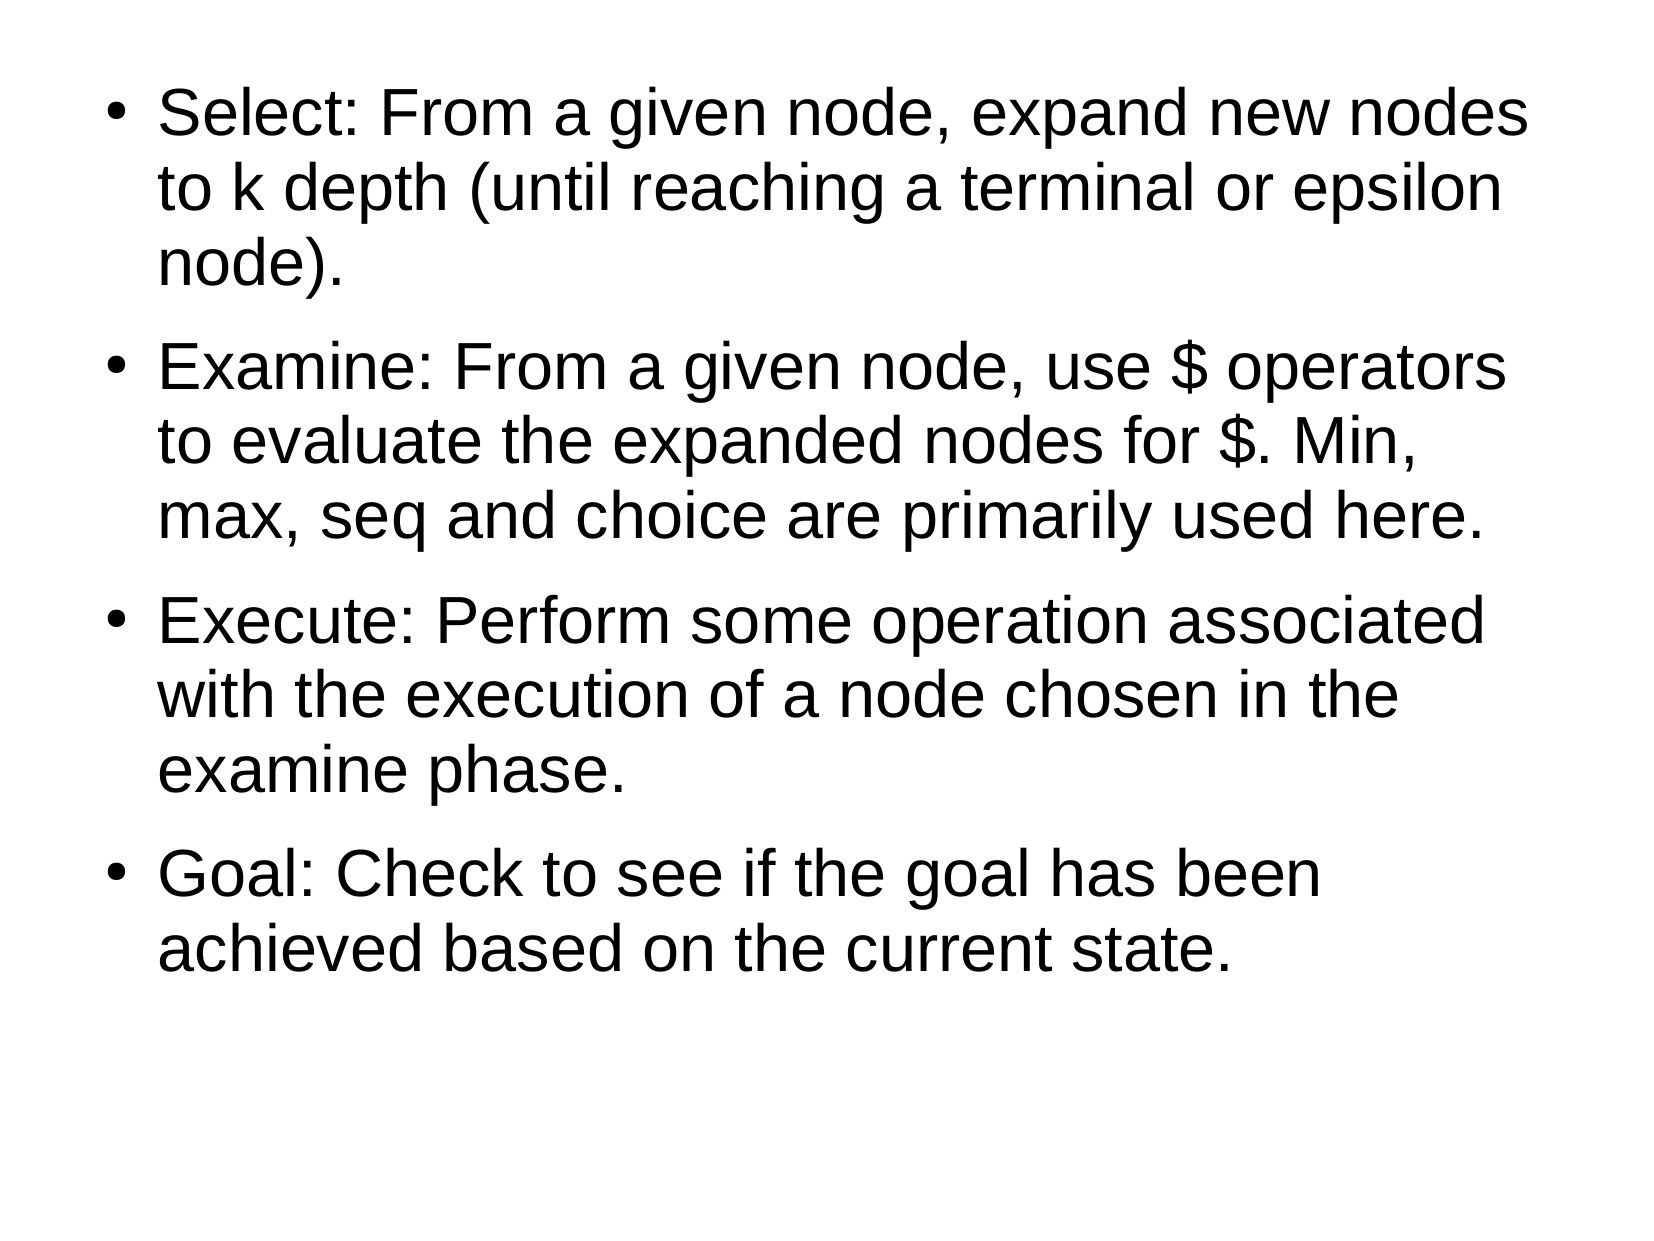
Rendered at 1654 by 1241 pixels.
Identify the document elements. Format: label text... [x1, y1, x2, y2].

list Select: From a given node, expand new nodes to k depth (until reaching a terminal or epsilon node). Examine: From a given node, use $ operators to evaluate the expanded nodes for $. Min, max, seq and choice are primarily used here. Execute: Perform some operation associated with the execution of a node chosen in the examine phase. Goal: Check to see if the goal has been achieved based on the current state. [86, 75, 1576, 1109]
